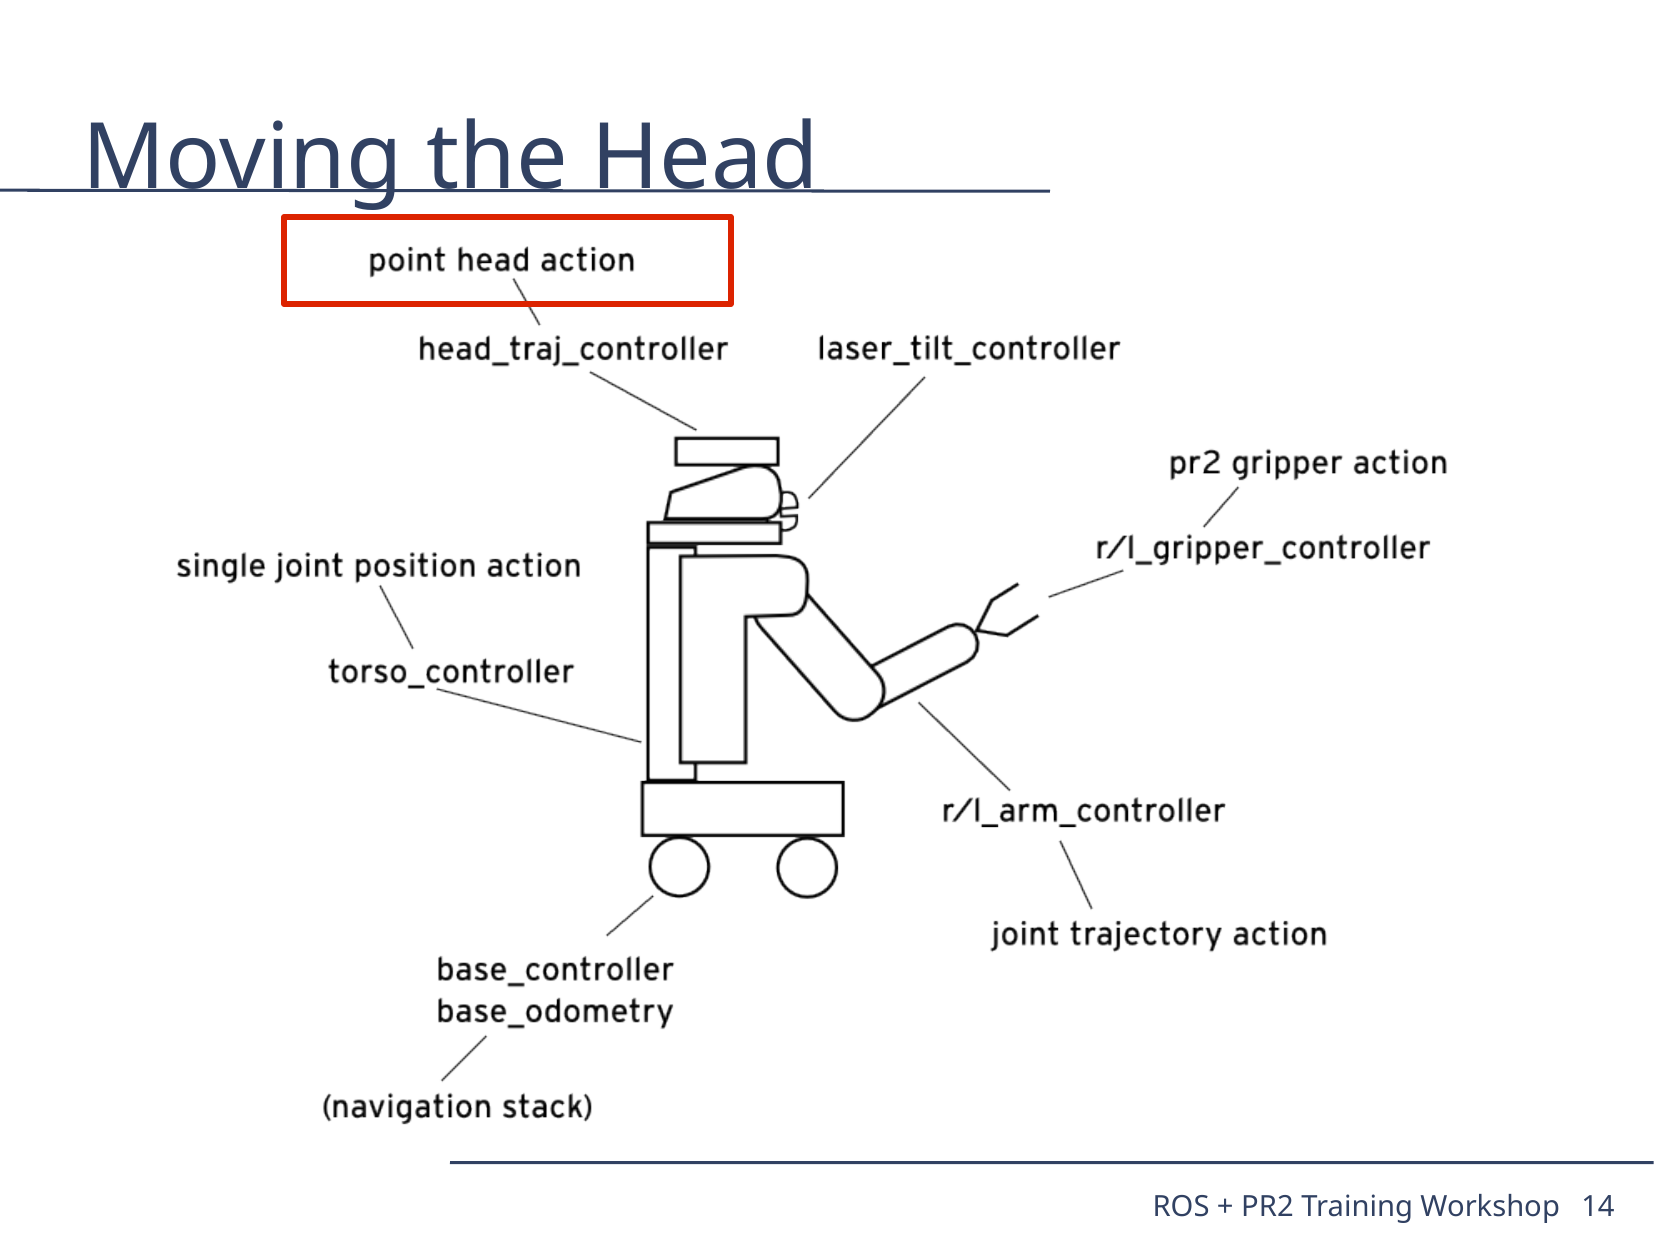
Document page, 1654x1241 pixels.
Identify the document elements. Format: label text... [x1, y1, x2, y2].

title Moving the Head [82, 49, 1571, 257]
picture [150, 162, 1484, 1163]
